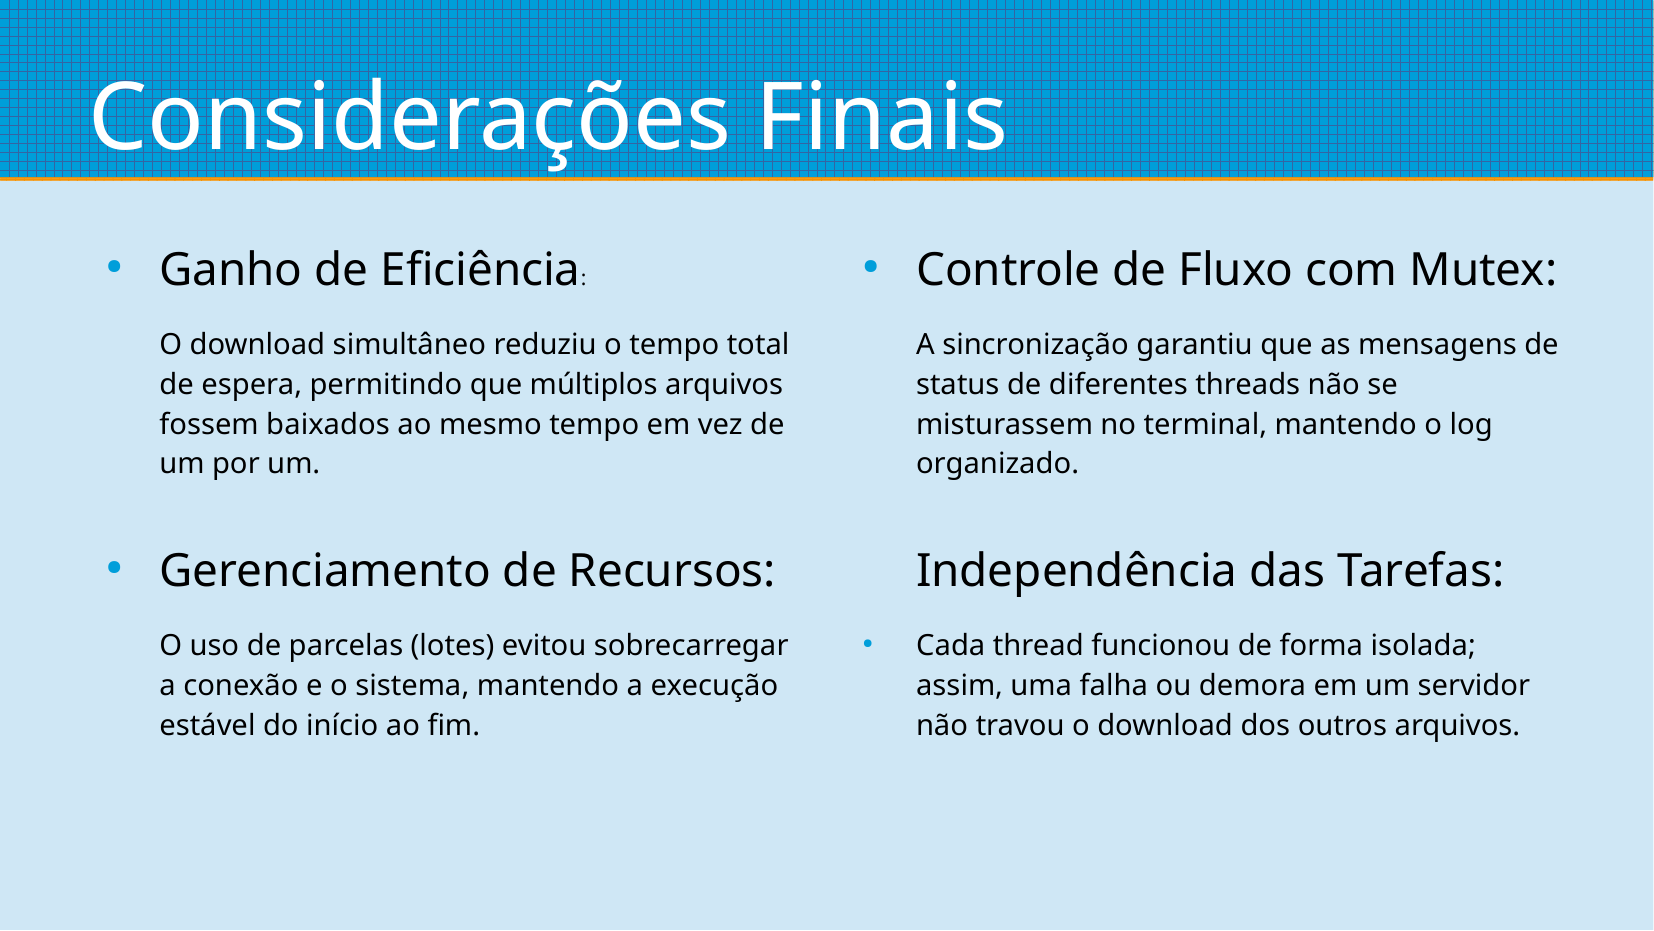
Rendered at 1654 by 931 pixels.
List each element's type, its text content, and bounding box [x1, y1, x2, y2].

title Considerações Finais [88, 14, 1565, 178]
list Controle de Fluxo com Mutex: A sincronização garantiu que as mensagens de status de diferentes threads não se misturassem no terminal, mantendo o log organizado. [845, 236, 1566, 511]
list Ganho de Eficiência: O download simultâneo reduziu o tempo total de espera, permitindo que múltiplos arquivos fossem baixados ao mesmo tempo em vez de um por um. [88, 236, 809, 511]
list Independência das Tarefas: Cada thread funcionou de forma isolada; assim, uma falha ou demora em um servidor não travou o download dos outros arquivos. [845, 536, 1566, 812]
list Gerenciamento de Recursos: O uso de parcelas (lotes) evitou sobrecarregar a conexão e o sistema, mantendo a execução estável do início ao fim. [88, 536, 809, 812]
